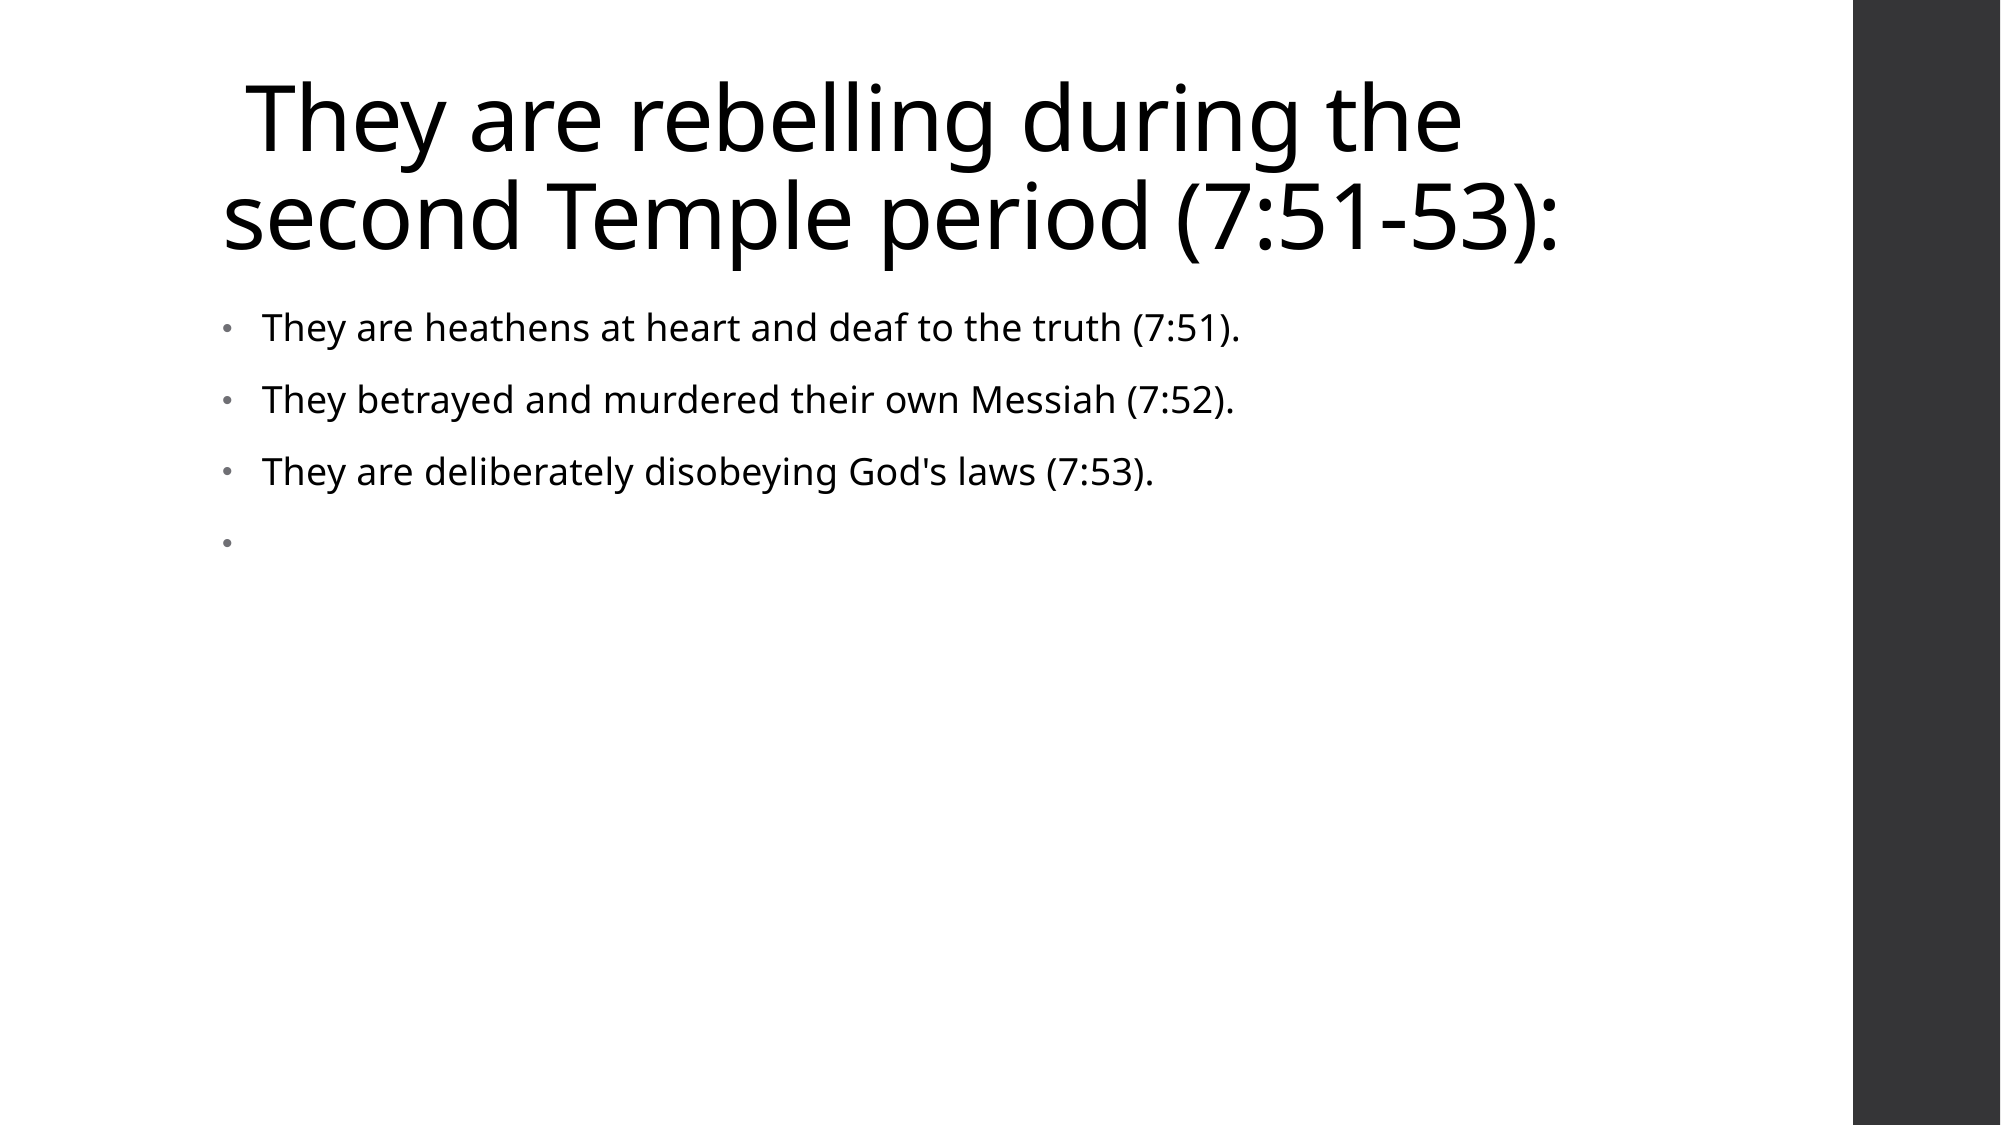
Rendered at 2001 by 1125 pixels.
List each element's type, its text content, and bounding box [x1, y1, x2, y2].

list They are heathens at heart and deaf to the truth (7:51). They betrayed and murdered their own Messiah (7:52). They are deliberately disobeying God's laws (7:53). [206, 299, 1617, 1014]
title They are rebelling during the second Temple period (7:51-53): [206, 60, 1797, 278]
